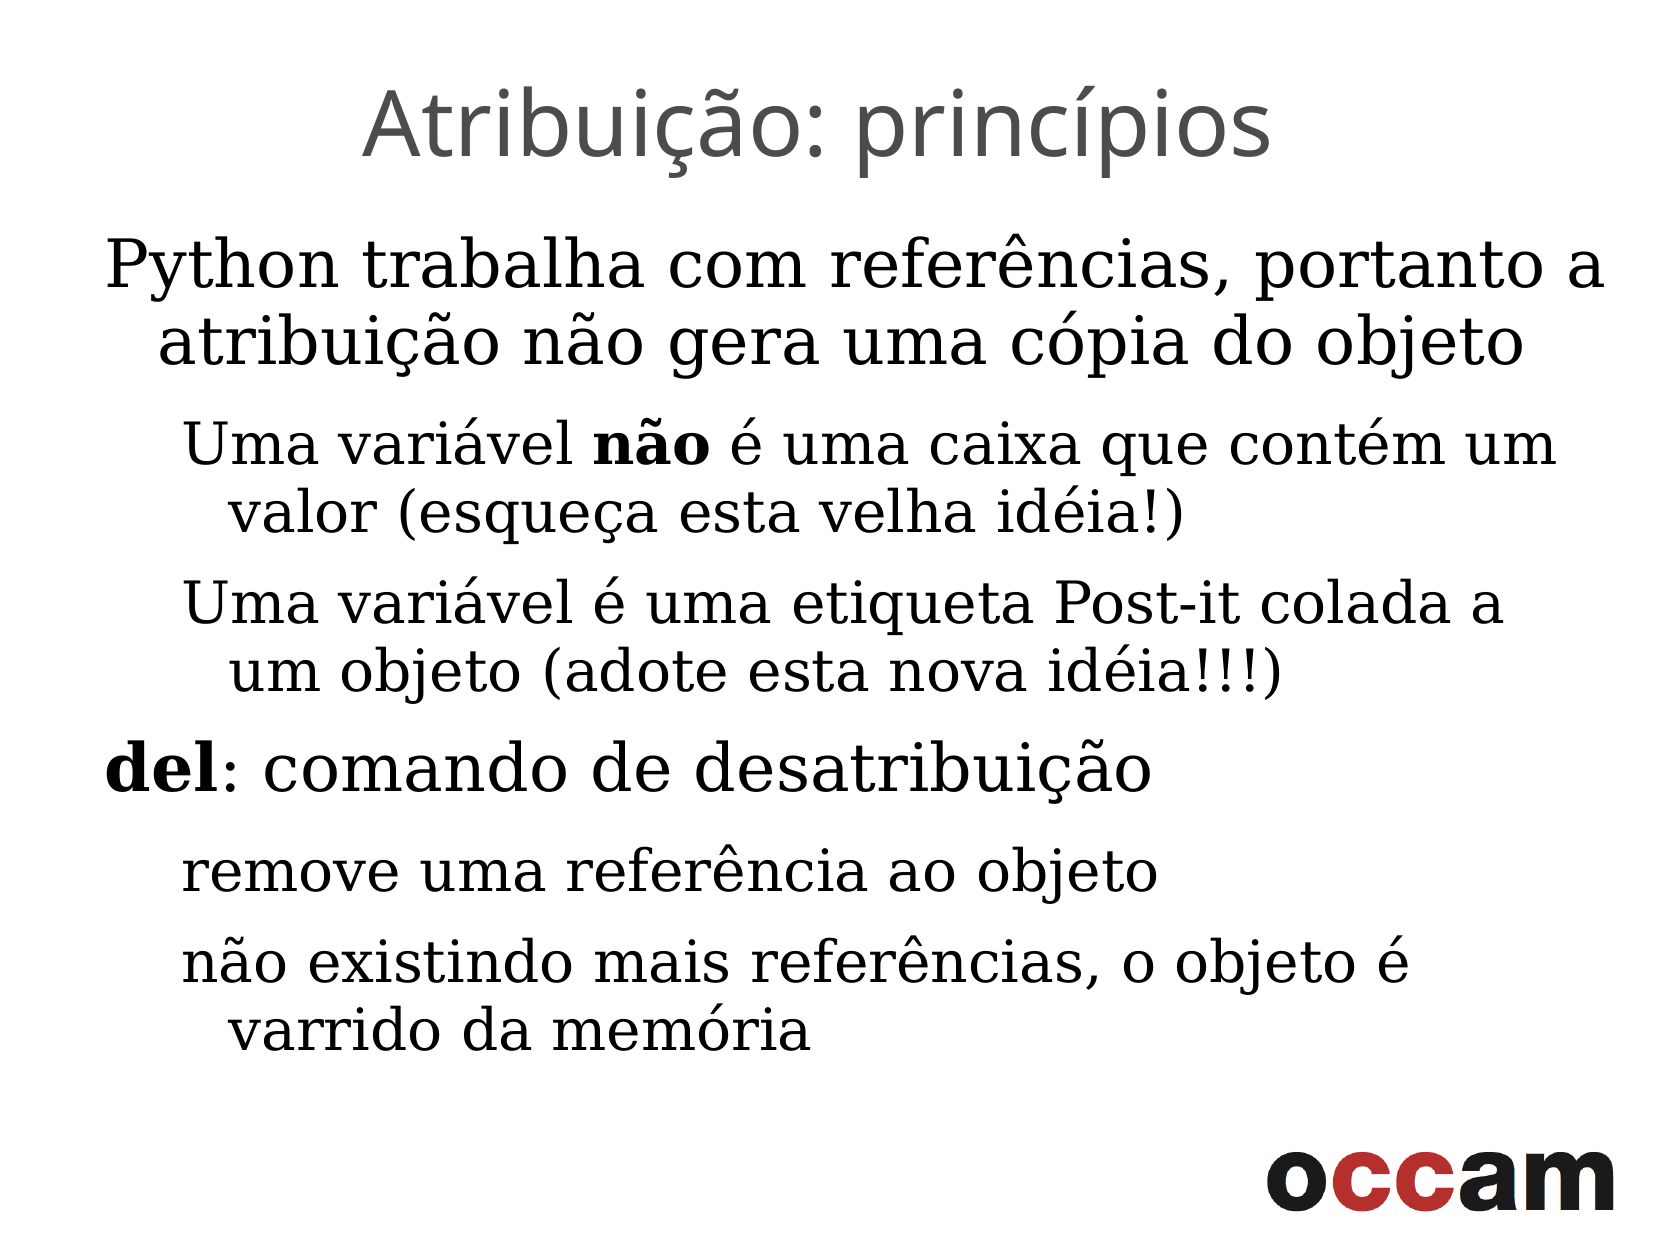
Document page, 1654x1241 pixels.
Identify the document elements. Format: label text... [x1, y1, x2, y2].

picture [1237, 1122, 1643, 1241]
title Atribuição: princípios [75, 17, 1564, 226]
list Python trabalha com referências, portanto a atribuição não gera uma cópia do objeto Uma variável não é uma caixa que contém um valor (esqueça esta velha idéia!) Uma variável é uma etiqueta Post-it colada a um objeto (adote esta nova idéia!!!) del: comando de desatribuição remove uma referência ao objeto não existindo mais referências, o objeto é varrido da memória [86, 225, 1613, 1088]
